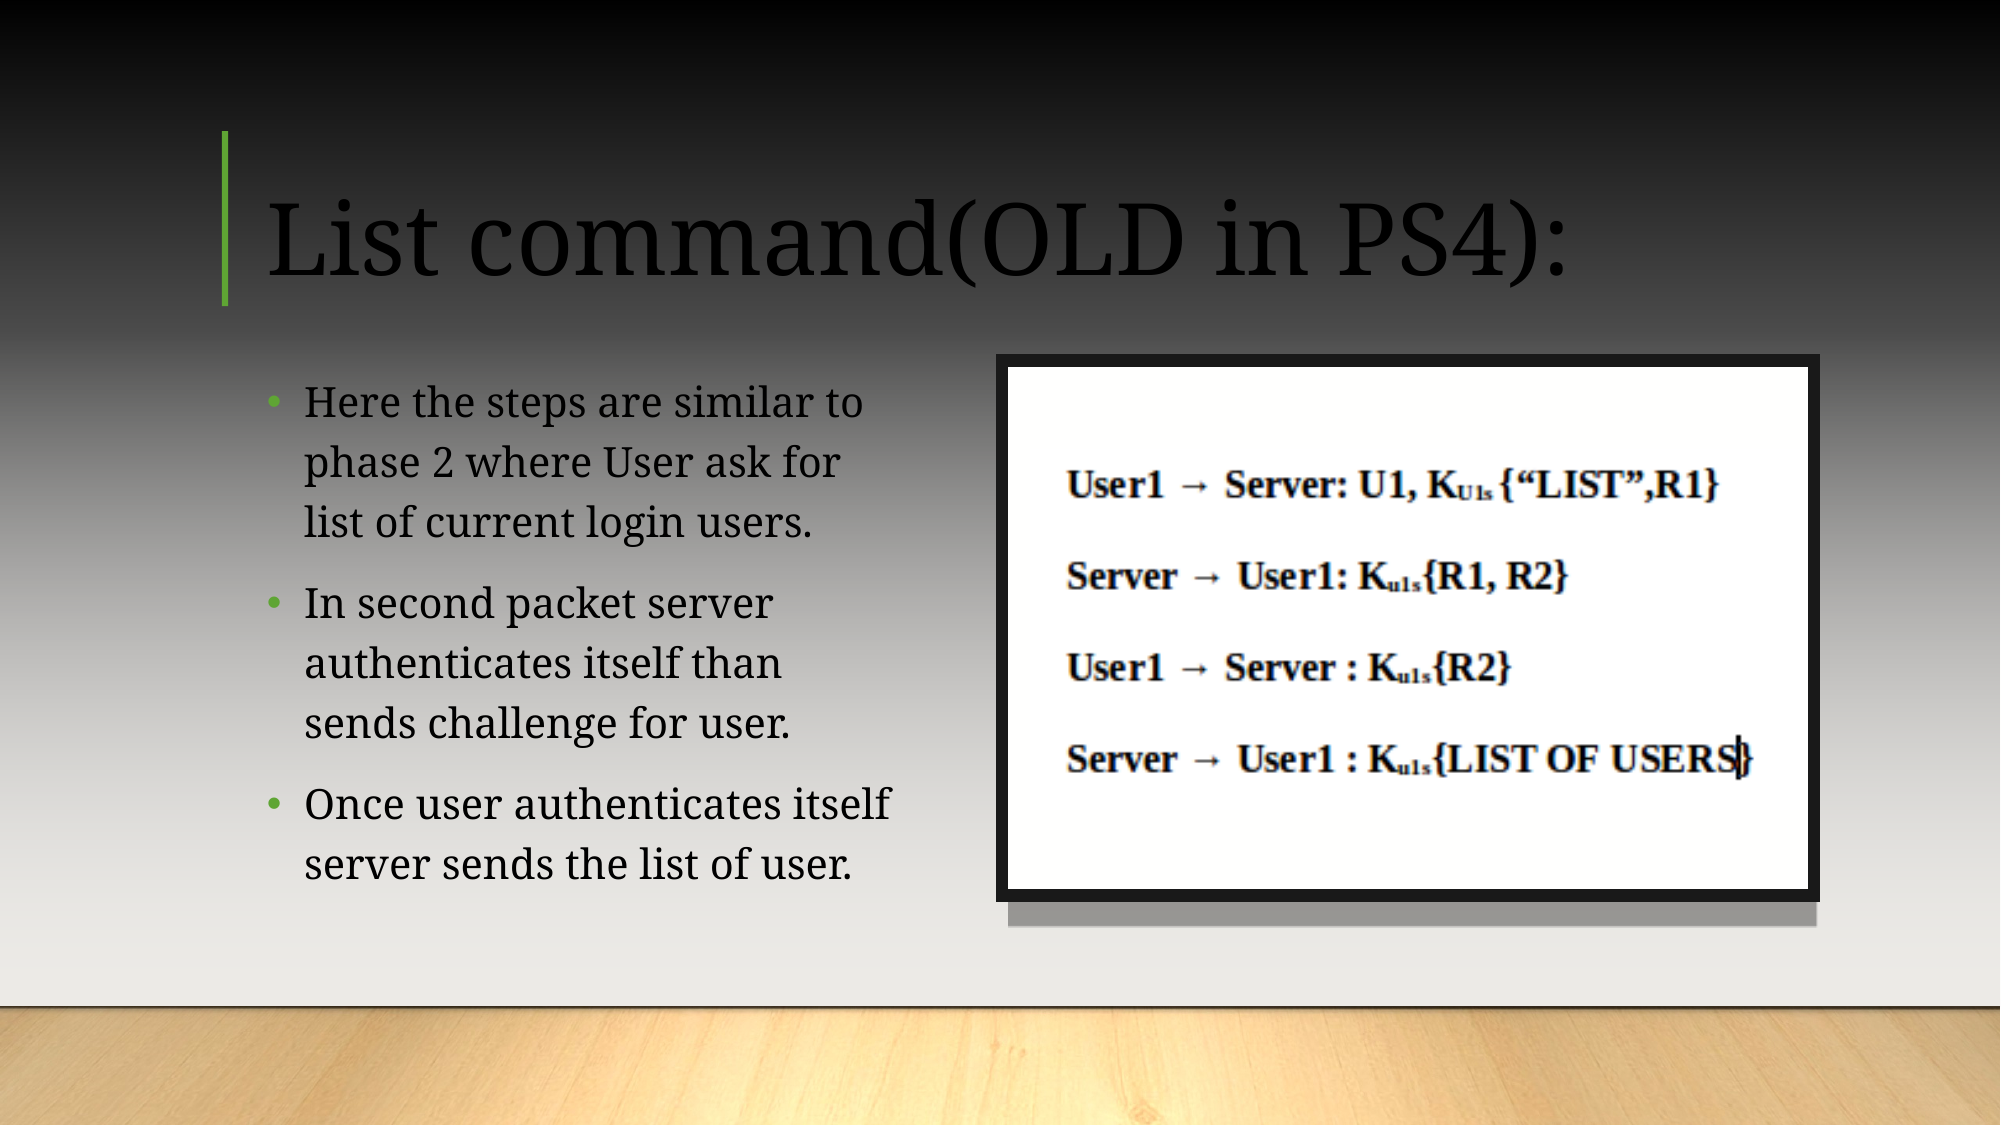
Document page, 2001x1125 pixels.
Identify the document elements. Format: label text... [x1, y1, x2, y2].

text_box [1002, 358, 1814, 897]
picture [0, 1006, 2000, 1125]
title List command(OLD in PS4): [251, 131, 1814, 305]
list Here the steps are similar to phase 2 where User ask for list of current login users. In second packet server authenticates itself than sends challenge for user. Once user authenticates itself server sends the list of user. [251, 358, 921, 897]
picture [1030, 449, 1801, 811]
